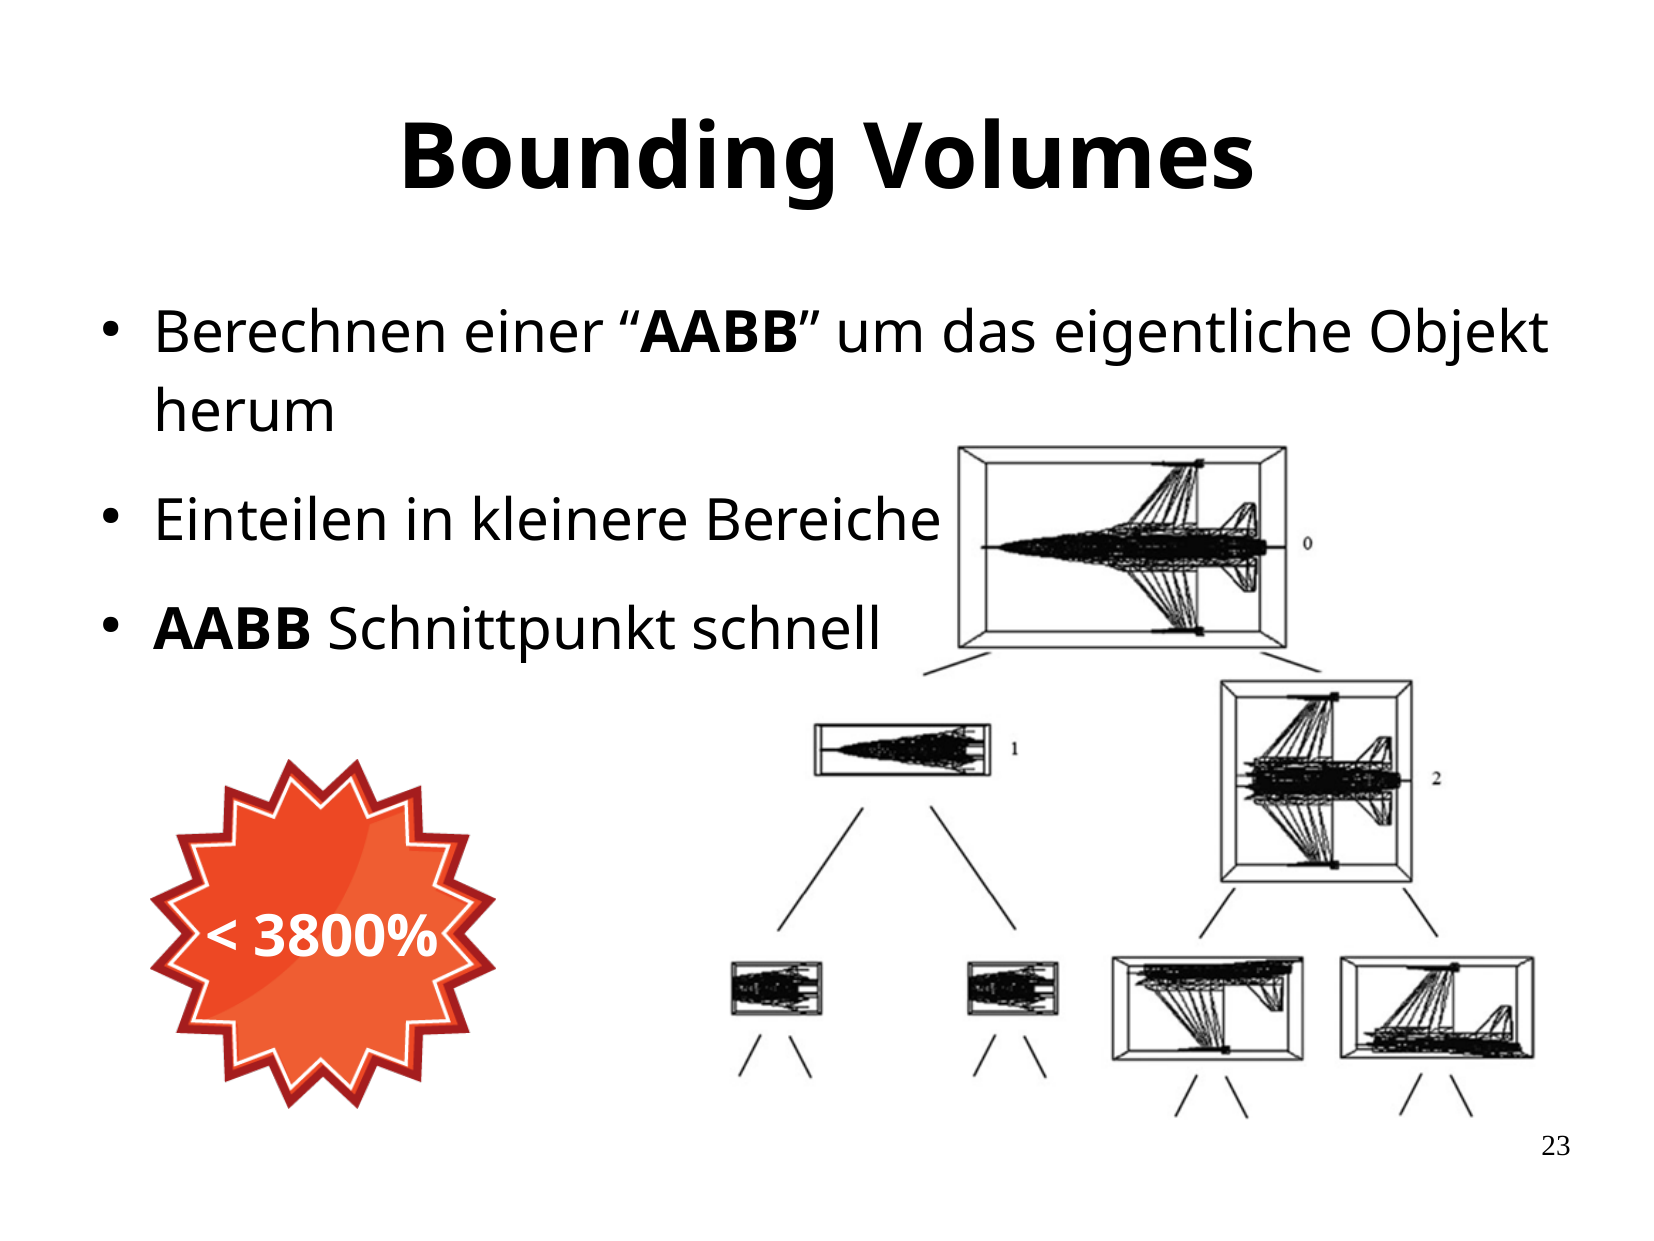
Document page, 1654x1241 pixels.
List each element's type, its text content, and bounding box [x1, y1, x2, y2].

picture [716, 1109, 1551, 1125]
title Bounding Volumes [82, 49, 1571, 257]
picture [150, 759, 496, 1109]
list Berechnen einer “AABB” um das eigentliche Objekt herum Einteilen in kleinere Bereiche AABB Schnittpunkt schnell [82, 290, 1571, 1109]
